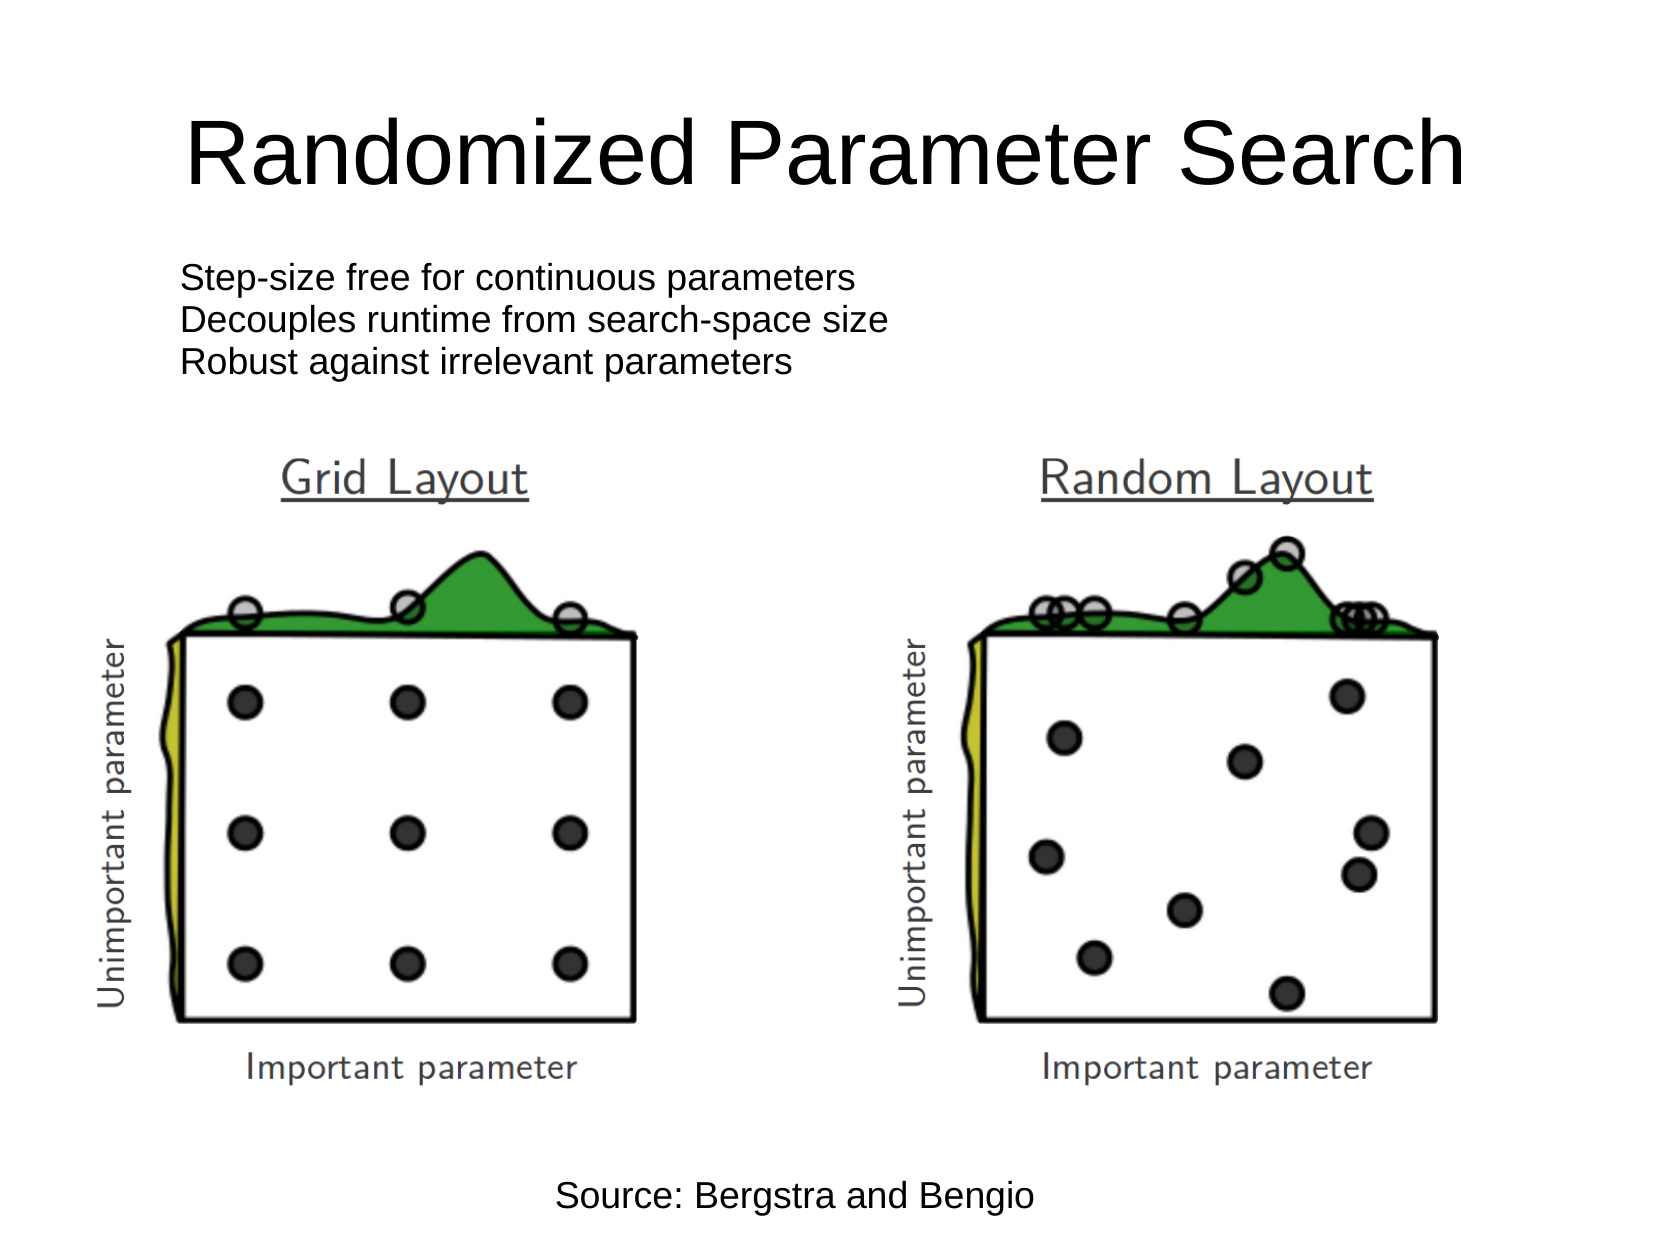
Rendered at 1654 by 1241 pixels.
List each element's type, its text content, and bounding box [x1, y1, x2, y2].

text_box Step-size free for continuous parameters Decouples runtime from search-space size Robust against irrelevant parameters [165, 249, 1471, 391]
picture [0, 420, 1654, 1096]
title Randomized Parameter Search [82, 49, 1571, 257]
text_box Source: Bergstra and Bengio [540, 1166, 1051, 1224]
